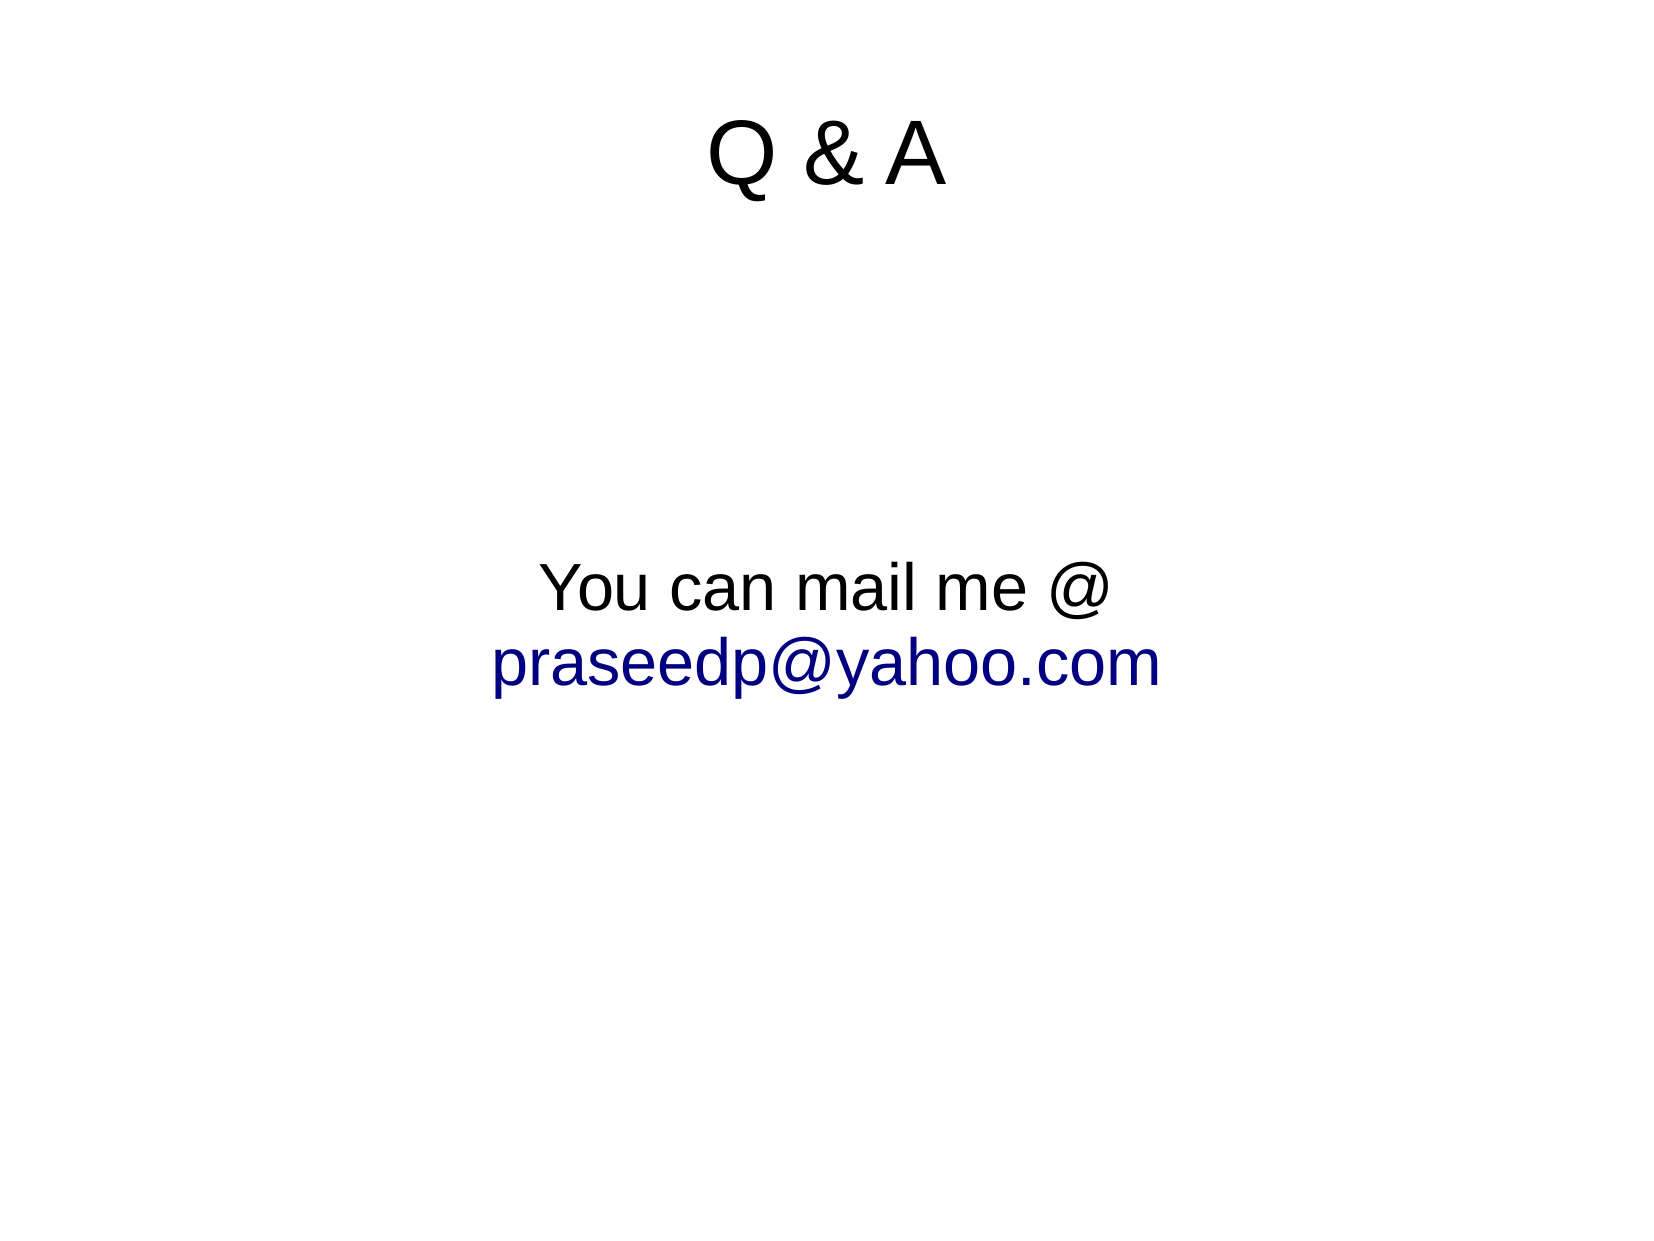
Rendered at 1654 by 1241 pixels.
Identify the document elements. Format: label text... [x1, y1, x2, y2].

title Q & A [82, 49, 1571, 257]
subtitle You can mail me @ praseedp@yahoo.com [82, 297, 1571, 1102]
